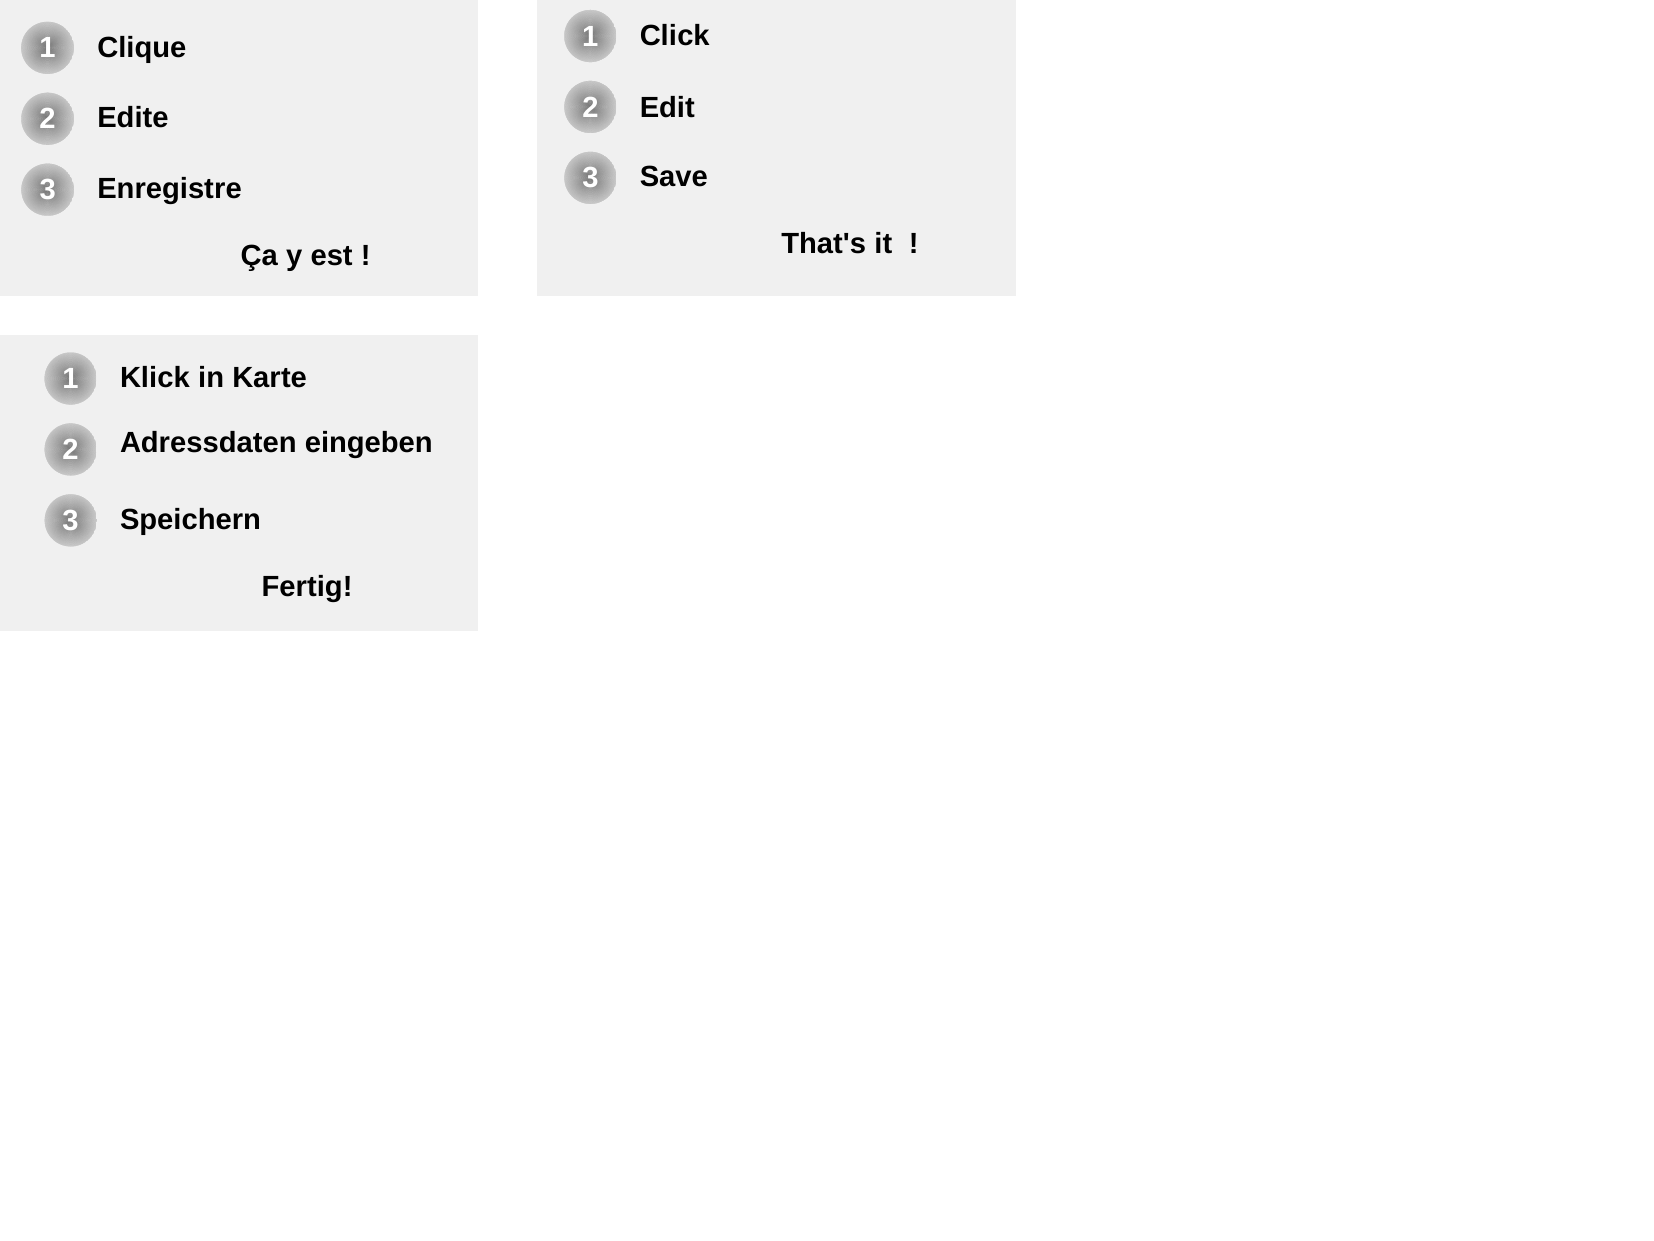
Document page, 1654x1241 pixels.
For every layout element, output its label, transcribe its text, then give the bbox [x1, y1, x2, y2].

text_box 3 [44, 494, 97, 547]
text_box Adressdaten eingeben [105, 418, 462, 468]
text_box [537, 0, 1016, 296]
text_box 3 [564, 151, 617, 204]
text_box [0, 0, 478, 296]
text_box Klick in Karte [105, 353, 439, 403]
text_box 1 [564, 9, 617, 63]
text_box Ça y est ! [225, 231, 437, 280]
text_box 1 [44, 352, 97, 405]
text_box Edit [624, 76, 958, 135]
text_box 1 [21, 21, 74, 74]
text_box Edite [82, 94, 420, 143]
text_box Enregistre [82, 164, 420, 214]
text_box That's it ! [766, 219, 975, 268]
text_box Save [624, 153, 958, 202]
text_box Speichern [105, 495, 439, 544]
text_box Fertig! [246, 562, 455, 611]
text_box 3 [21, 163, 74, 216]
text_box [0, 335, 478, 631]
text_box Click [624, 11, 958, 60]
text_box 2 [564, 80, 617, 133]
text_box 2 [44, 423, 97, 476]
text_box Clique [82, 23, 420, 72]
text_box 2 [21, 92, 74, 145]
